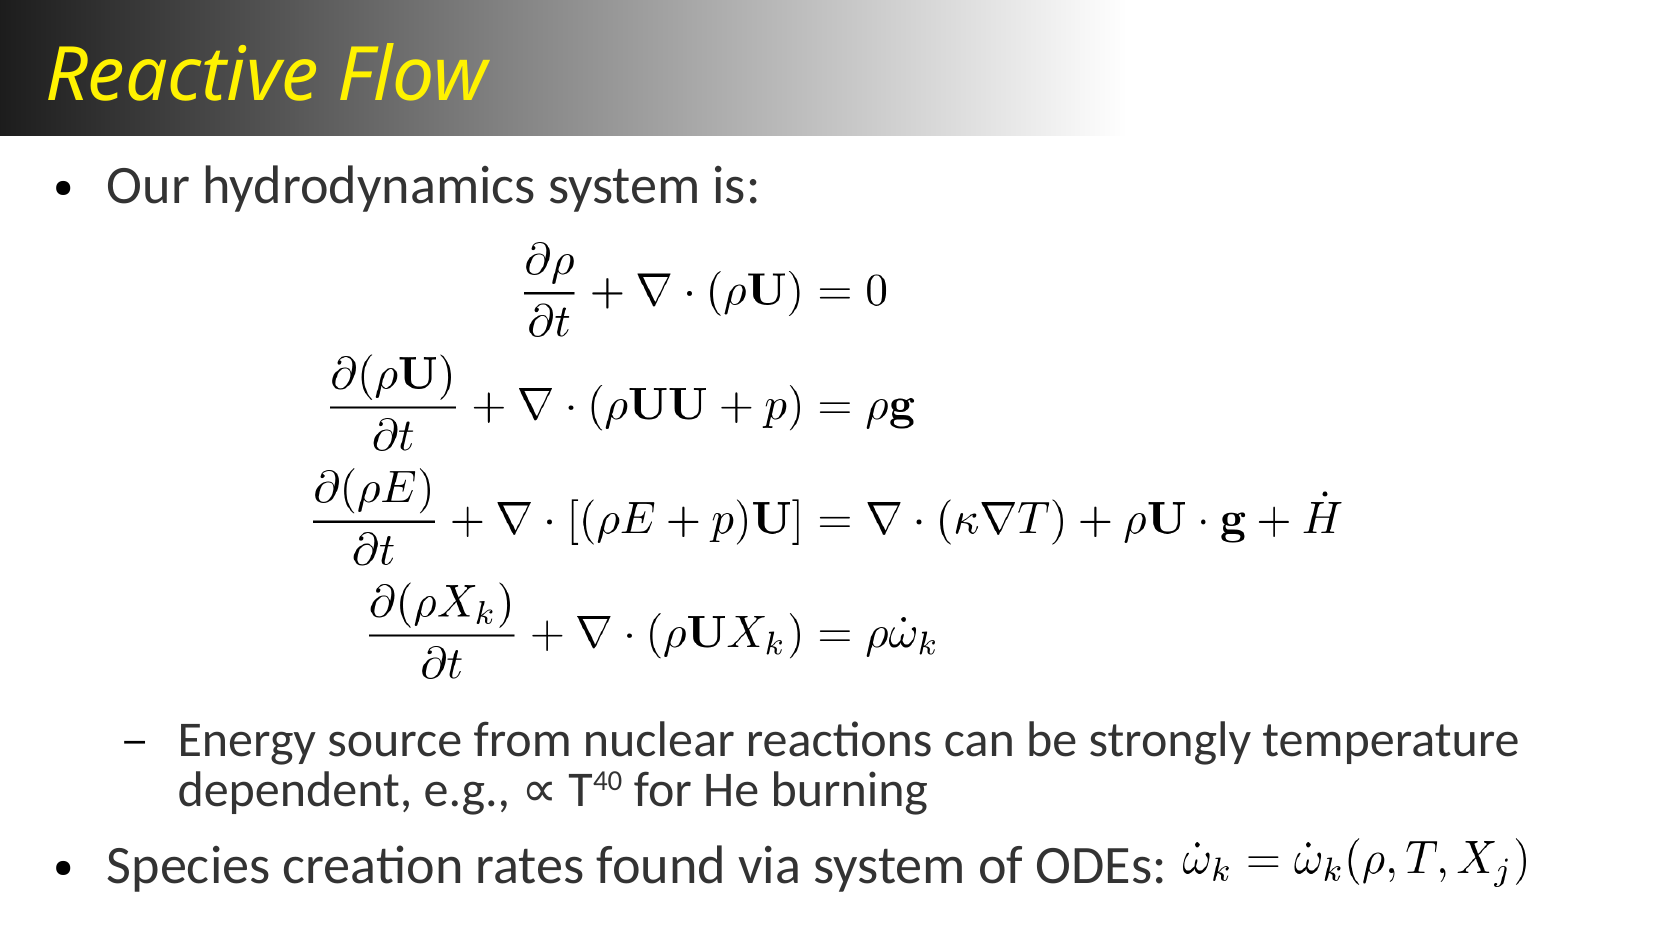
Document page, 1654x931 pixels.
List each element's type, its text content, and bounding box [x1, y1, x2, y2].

picture [1182, 838, 1526, 887]
title Reactive Flow [45, 13, 1021, 130]
list Our hydrodynamics system is: Energy source from nuclear reactions can be strongly temperature dependent, e.g., ∝ T40 for He burning Species creation rates found via system of ODEs: [29, 156, 1620, 901]
picture [313, 241, 1342, 679]
